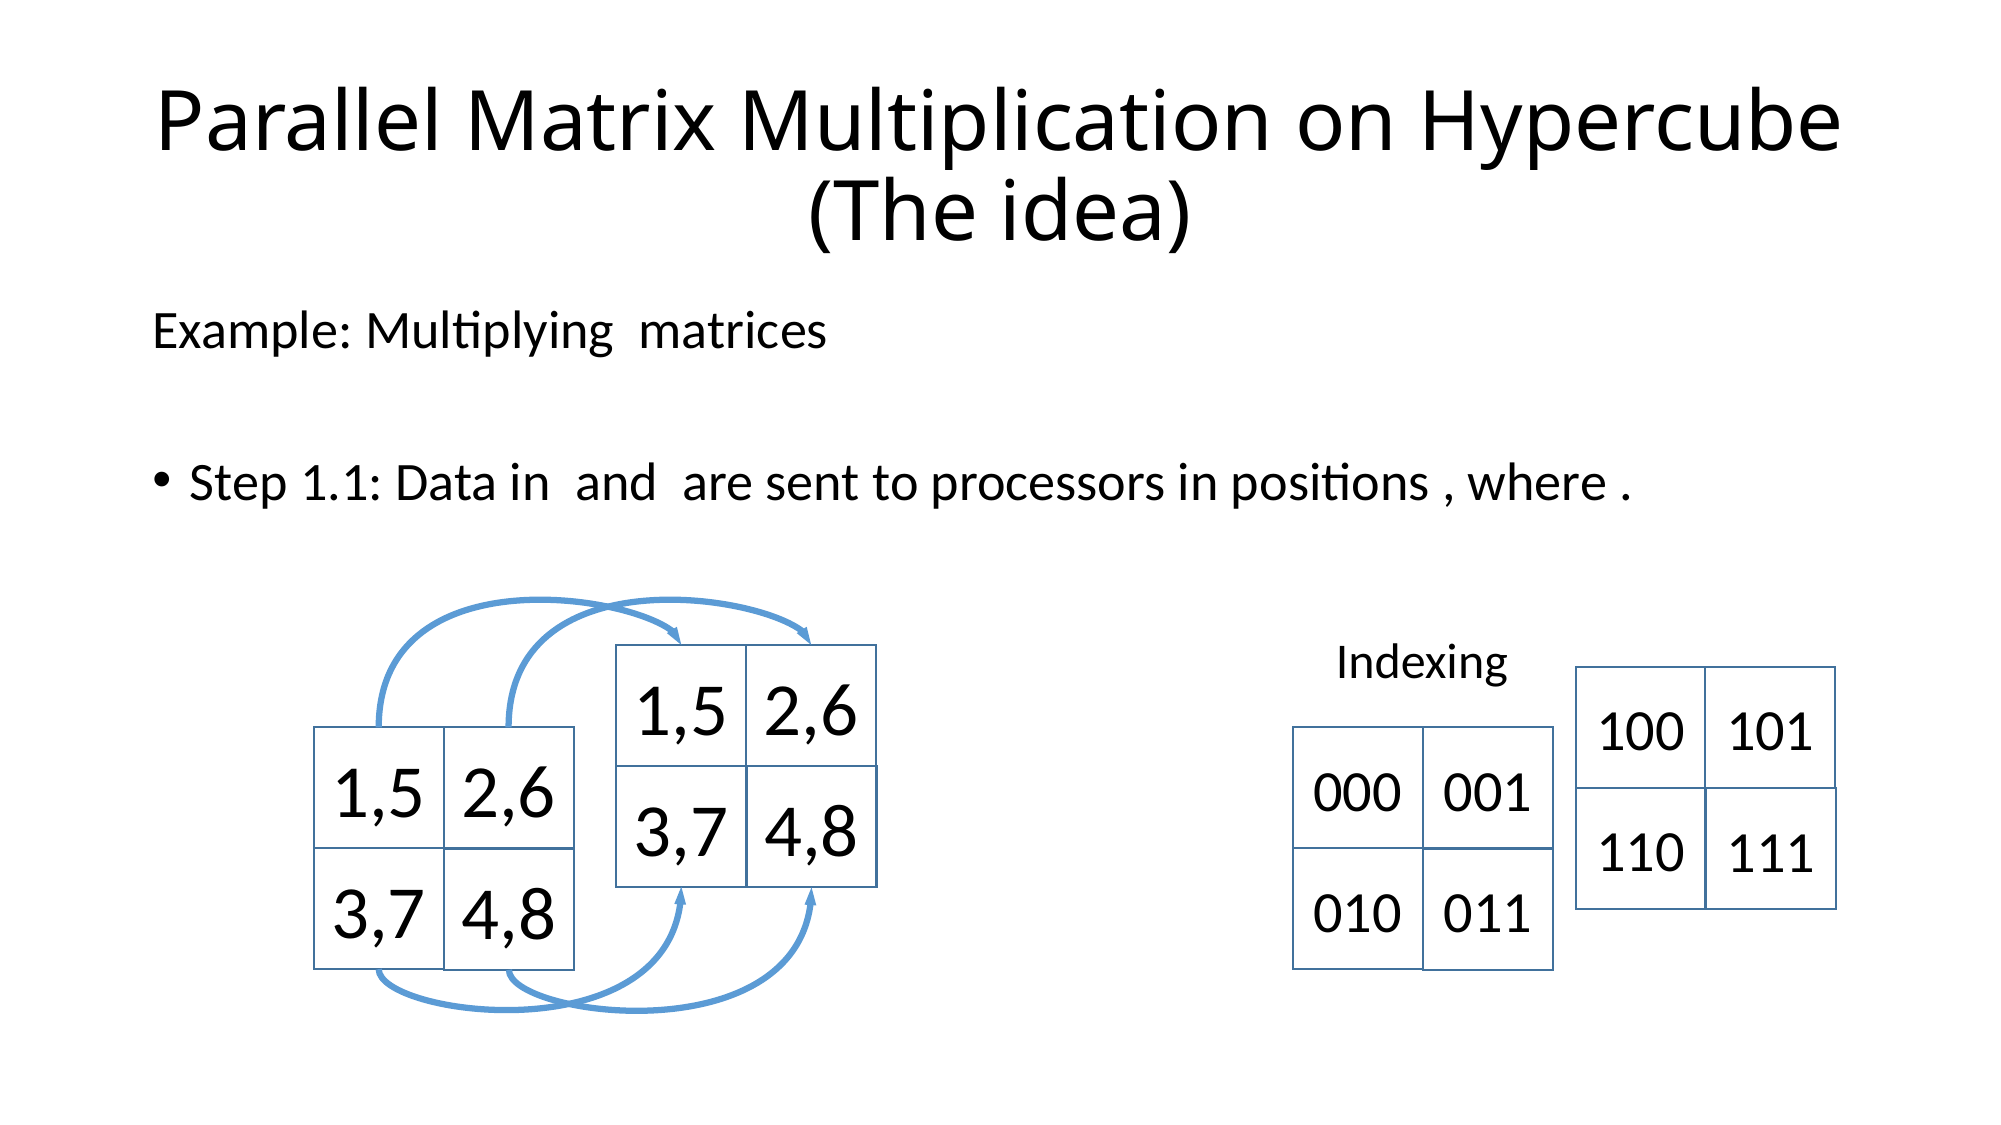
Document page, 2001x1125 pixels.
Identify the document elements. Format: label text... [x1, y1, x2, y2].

text_box 2,6 [746, 645, 876, 766]
text_box 4,8 [444, 849, 574, 970]
text_box 1,5 [314, 727, 444, 848]
text_box 101 [1705, 667, 1835, 788]
text_box 100 [1576, 667, 1705, 788]
list Example: Multiplying matrices Step 1.1: Data in and are sent to processors in positions , where . [137, 299, 1863, 607]
text_box 1,5 [616, 645, 746, 766]
text_box 110 [1576, 788, 1706, 909]
text_box 000 [1293, 727, 1423, 848]
text_box 2,6 [444, 727, 574, 848]
text_box 3,7 [314, 848, 444, 969]
text_box 011 [1423, 849, 1553, 970]
text_box 3,7 [616, 766, 746, 887]
text_box 010 [1293, 848, 1423, 969]
text_box 001 [1423, 727, 1553, 848]
text_box Indexing [1320, 621, 1525, 698]
text_box 111 [1706, 788, 1836, 909]
text_box 4,8 [747, 766, 876, 887]
title Parallel Matrix Multiplication on Hypercube (The idea) [137, 59, 1863, 278]
